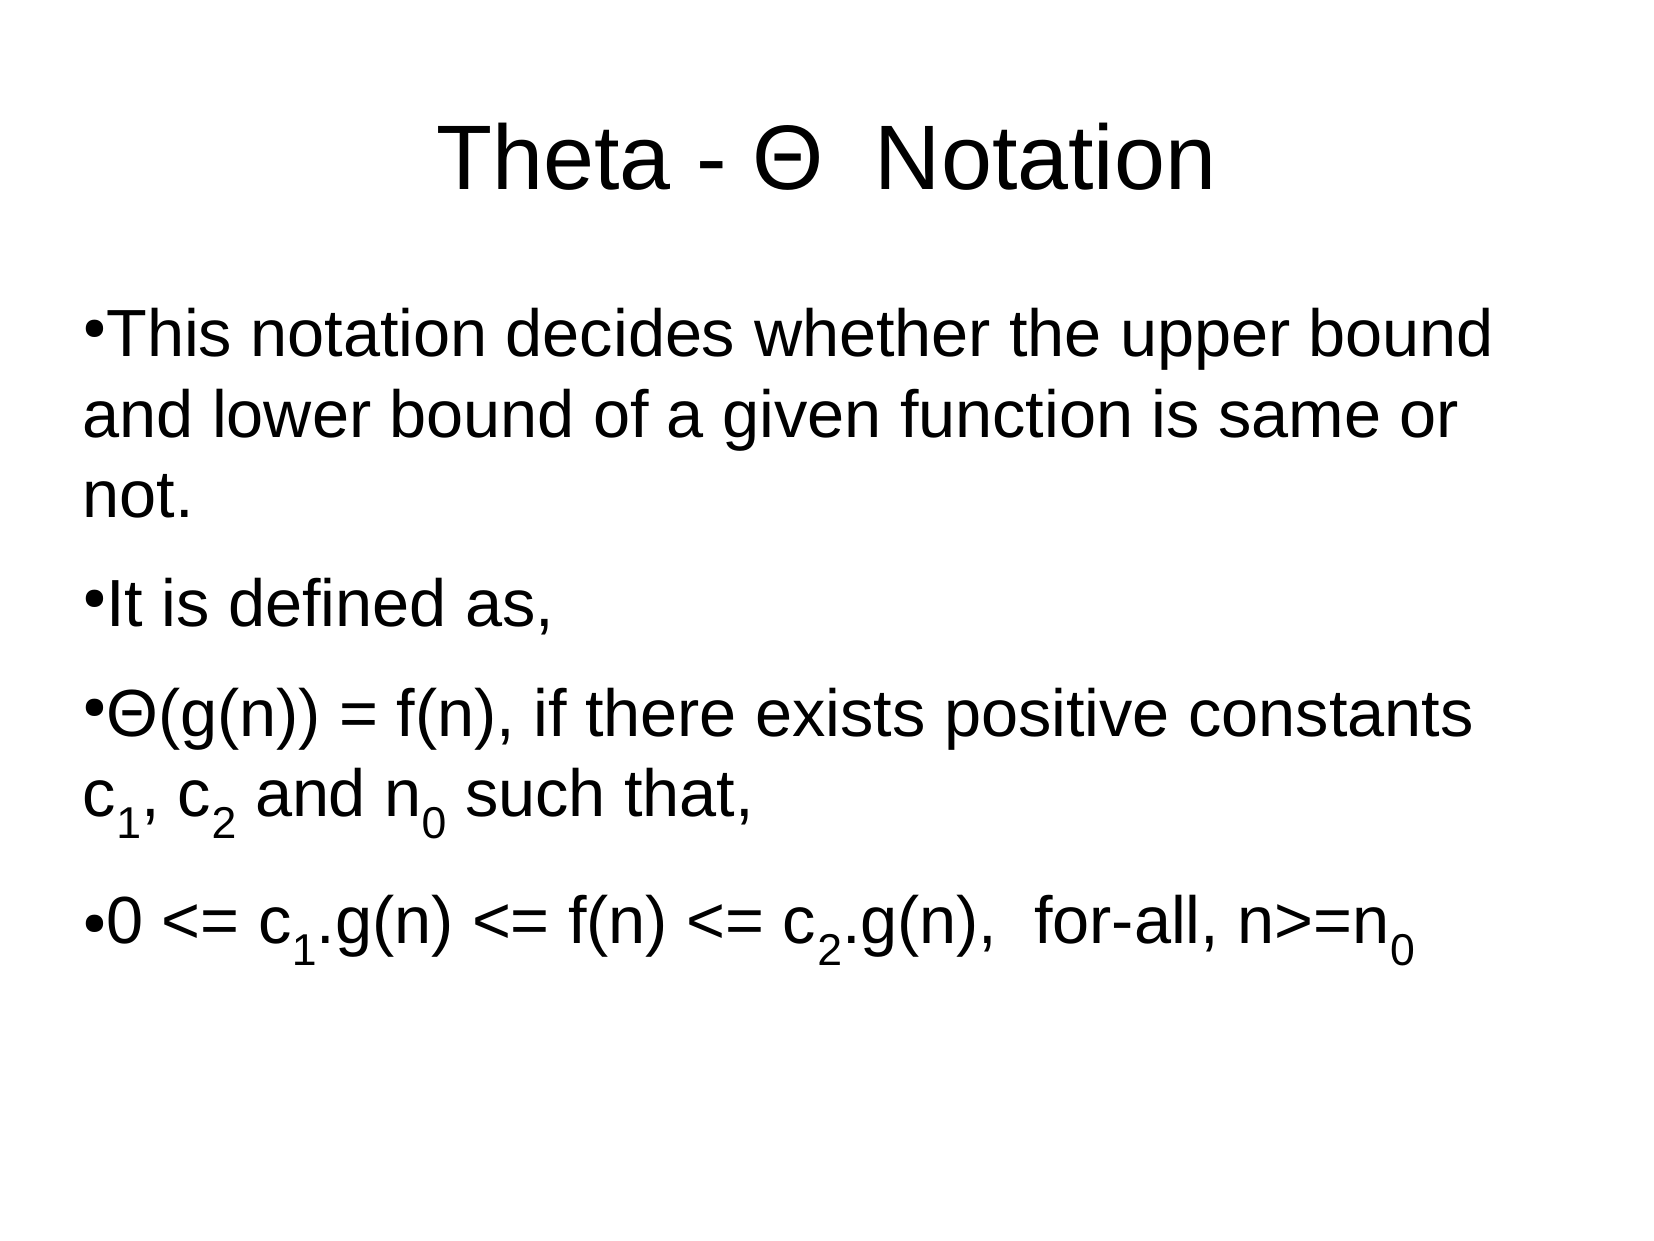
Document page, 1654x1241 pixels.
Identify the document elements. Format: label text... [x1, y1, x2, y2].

list This notation decides whether the upper bound and lower bound of a given function is same or not. It is defined as, Θ(g(n)) = f(n), if there exists positive constants c1, c2 and n0 such that, 0 <= c1.g(n) <= f(n) <= c2.g(n), for-all, n>=n0 [82, 290, 1571, 1010]
title Theta - Θ Notation [82, 49, 1571, 257]
